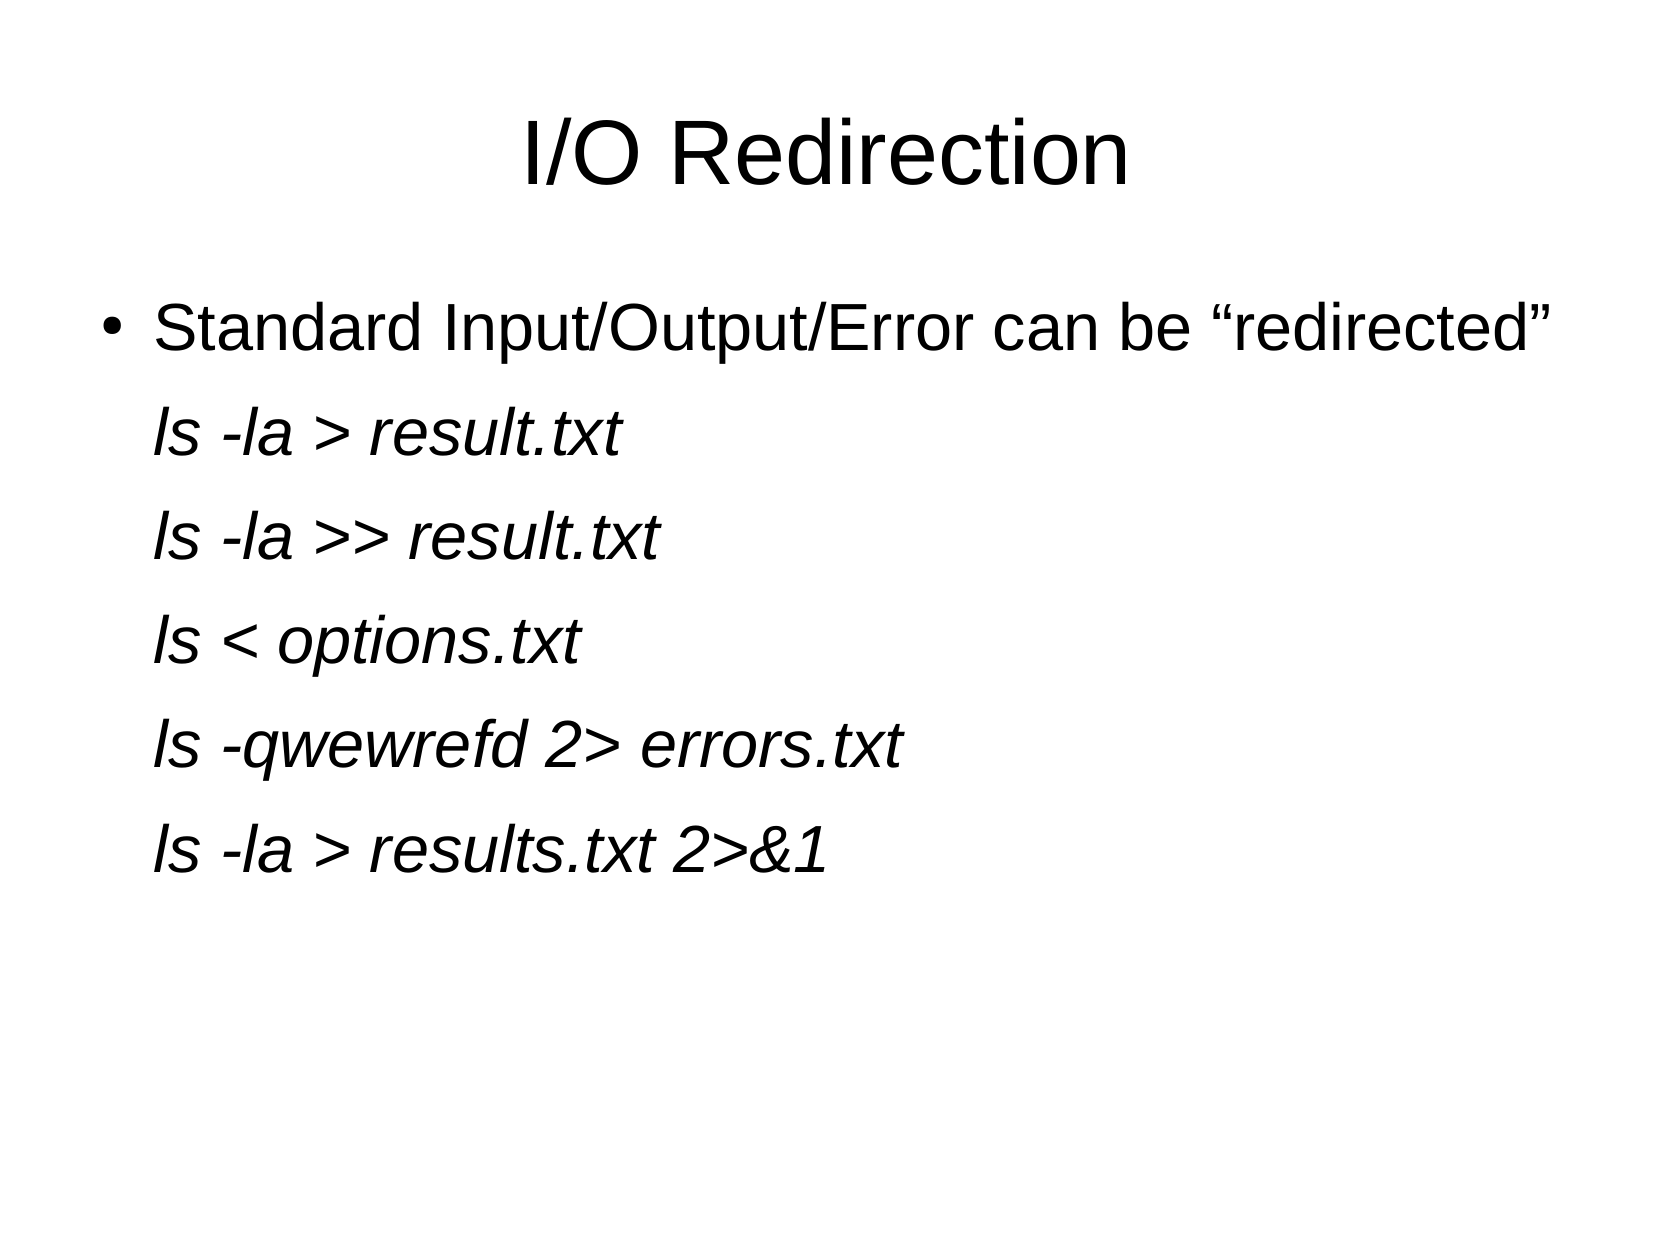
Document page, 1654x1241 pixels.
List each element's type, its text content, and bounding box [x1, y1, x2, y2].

title I/O Redirection [82, 49, 1571, 257]
list Standard Input/Output/Error can be “redirected” ls -la > result.txt ls -la >> result.txt ls < options.txt ls -qwewrefd 2> errors.txt ls -la > results.txt 2>&1 [82, 290, 1571, 1010]
